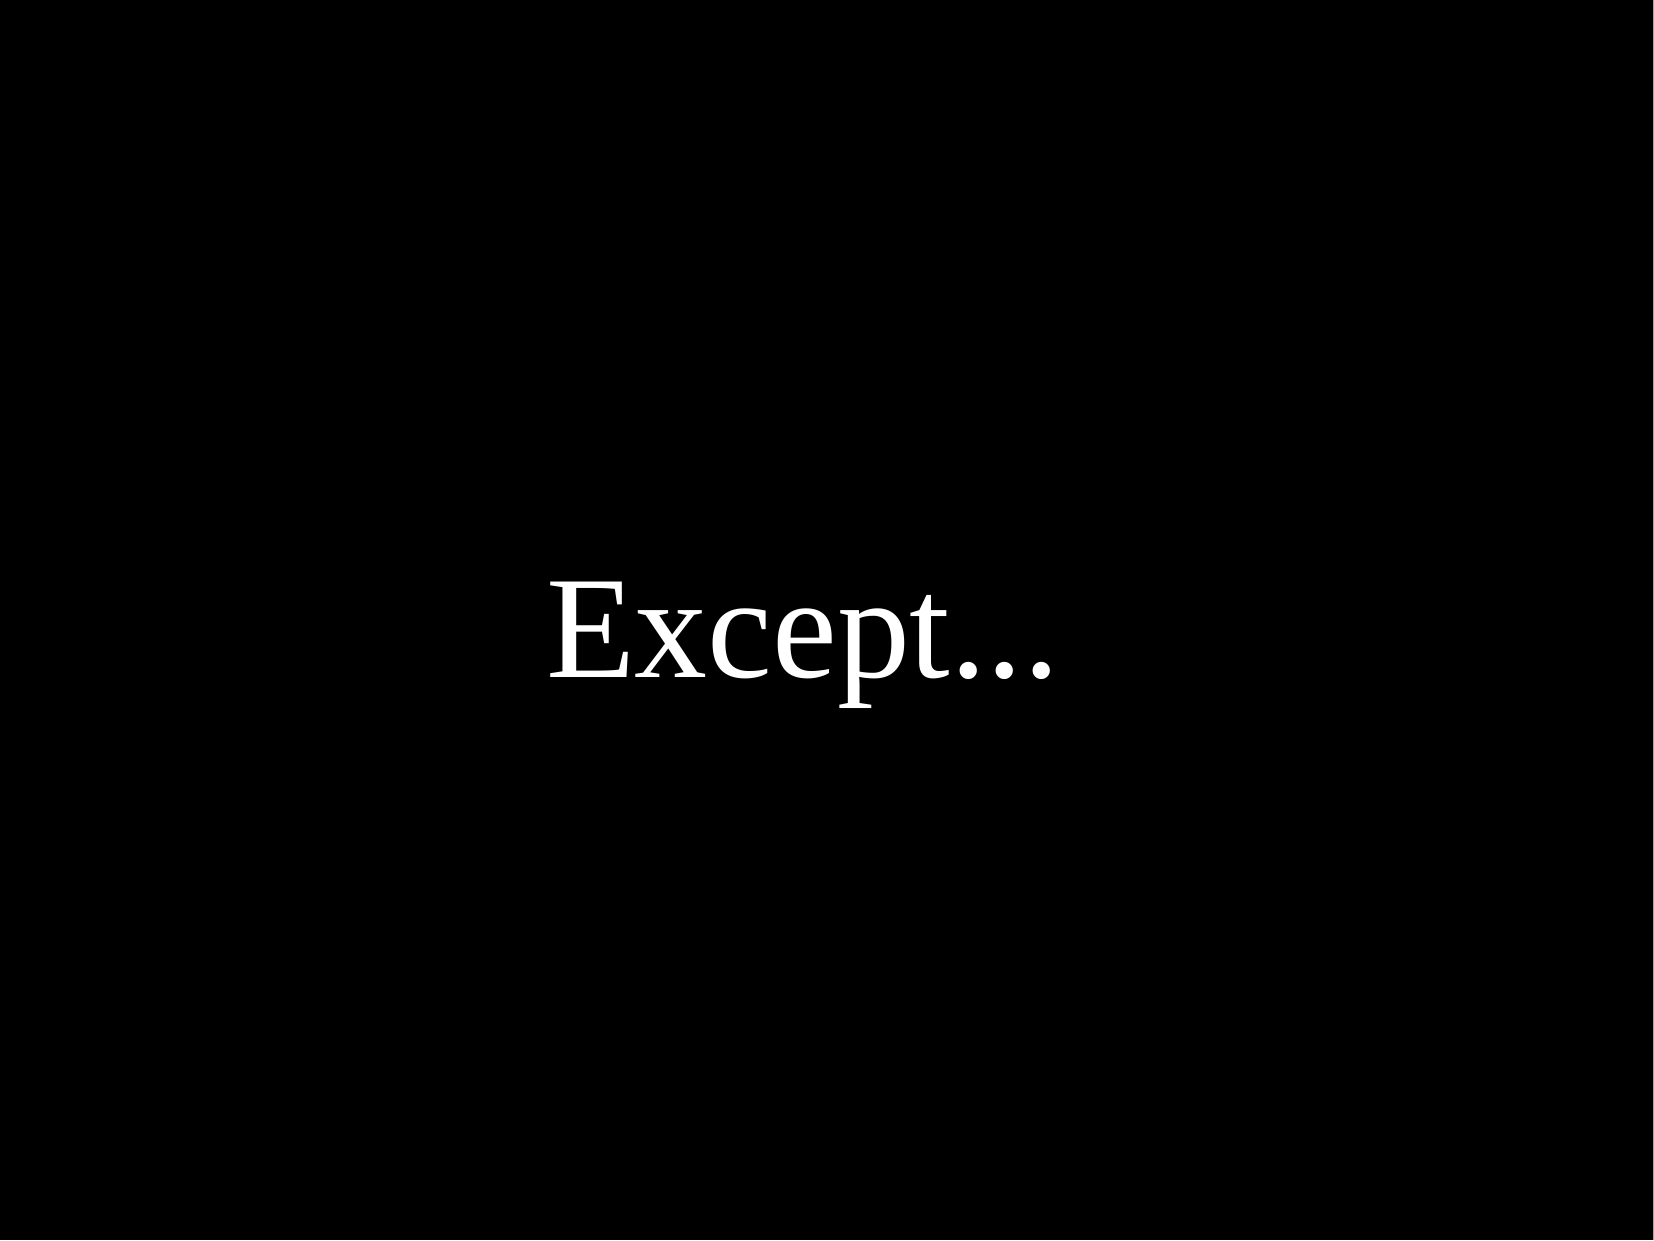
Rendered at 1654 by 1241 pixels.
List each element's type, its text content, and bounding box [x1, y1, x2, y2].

title Except... [59, 525, 1548, 733]
